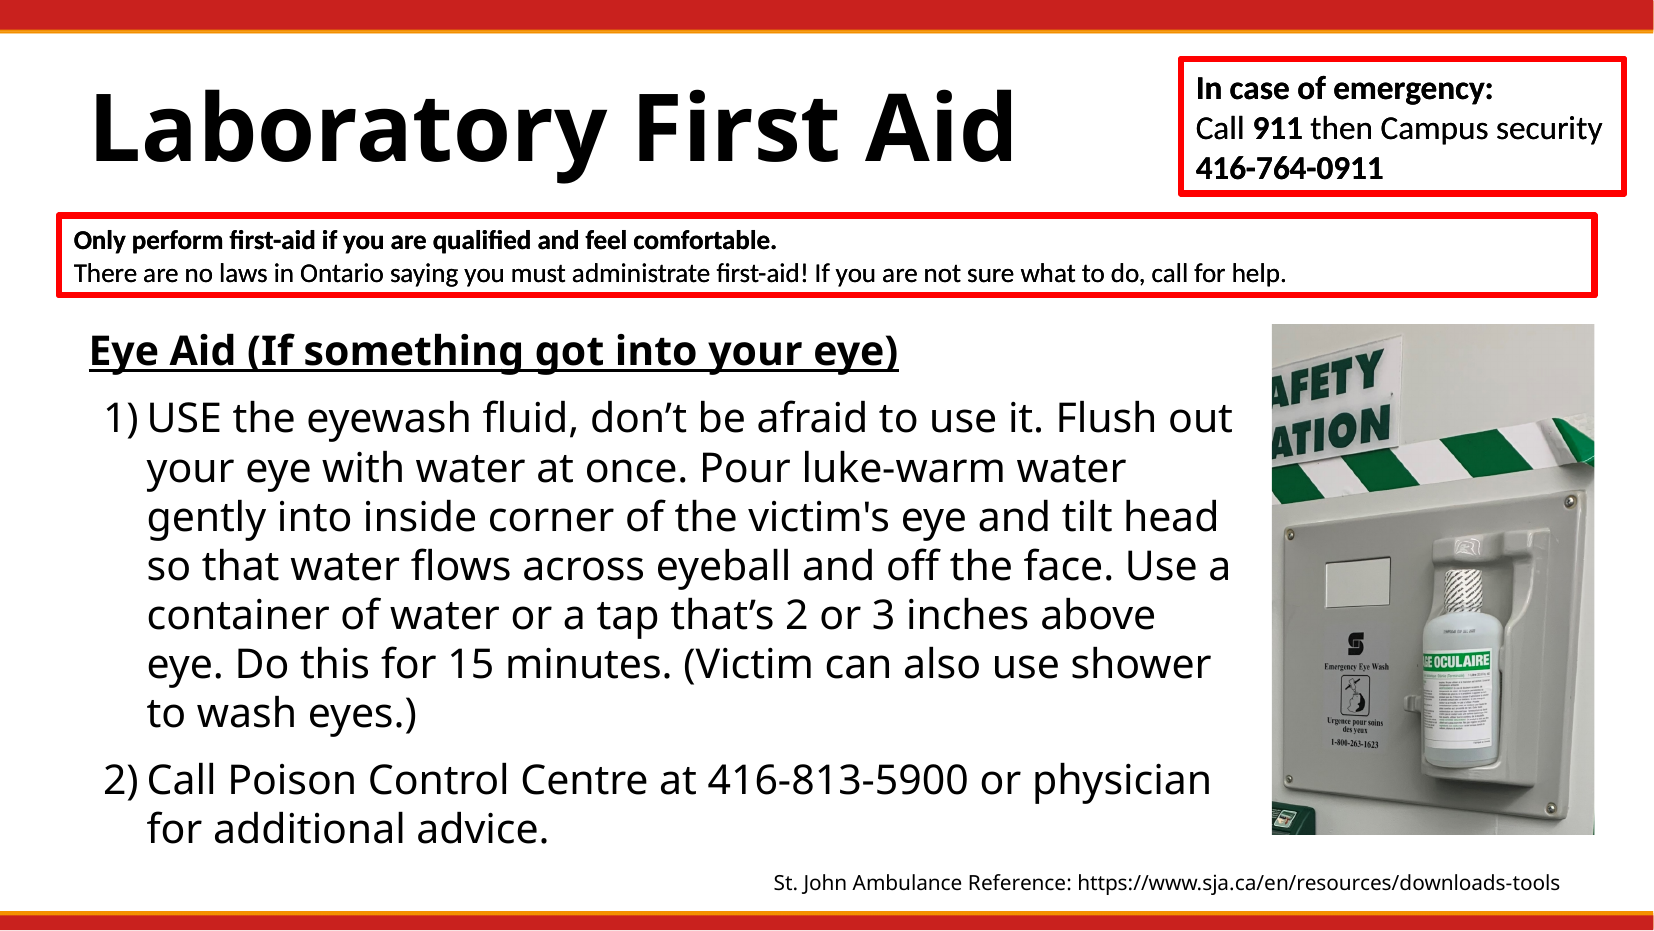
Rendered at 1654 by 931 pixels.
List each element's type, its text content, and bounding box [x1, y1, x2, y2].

list Eye Aid (If something got into your eye) USE the eyewash fluid, don’t be afraid to use it. Flush out your eye with water at once. Pour luke-warm water gently into inside corner of the victim's eye and tilt head so that water flows across eyeball and off the face. Use a container of water or a tap that’s 2 or 3 inches above eye. Do this for 15 minutes. (Victim can also use shower to wash eyes.) Call Poison Control Centre at 416-813-5900 or physician for additional advice. [88, 324, 1241, 857]
text_box Only perform first-aid if you are qualified and feel comfortable. There are no laws in Ontario saying you must administrate first-aid! If you are not sure what to do, call for help. [59, 215, 1595, 296]
text_box St. John Ambulance Reference: https://www.sja.ca/en/resources/downloads-tools [767, 864, 1625, 901]
title Laboratory First Aid [88, 44, 1565, 207]
picture [1271, 324, 1595, 835]
text_box In case of emergency: Call 911 then Campus security 416-764-0911 [1181, 58, 1625, 194]
